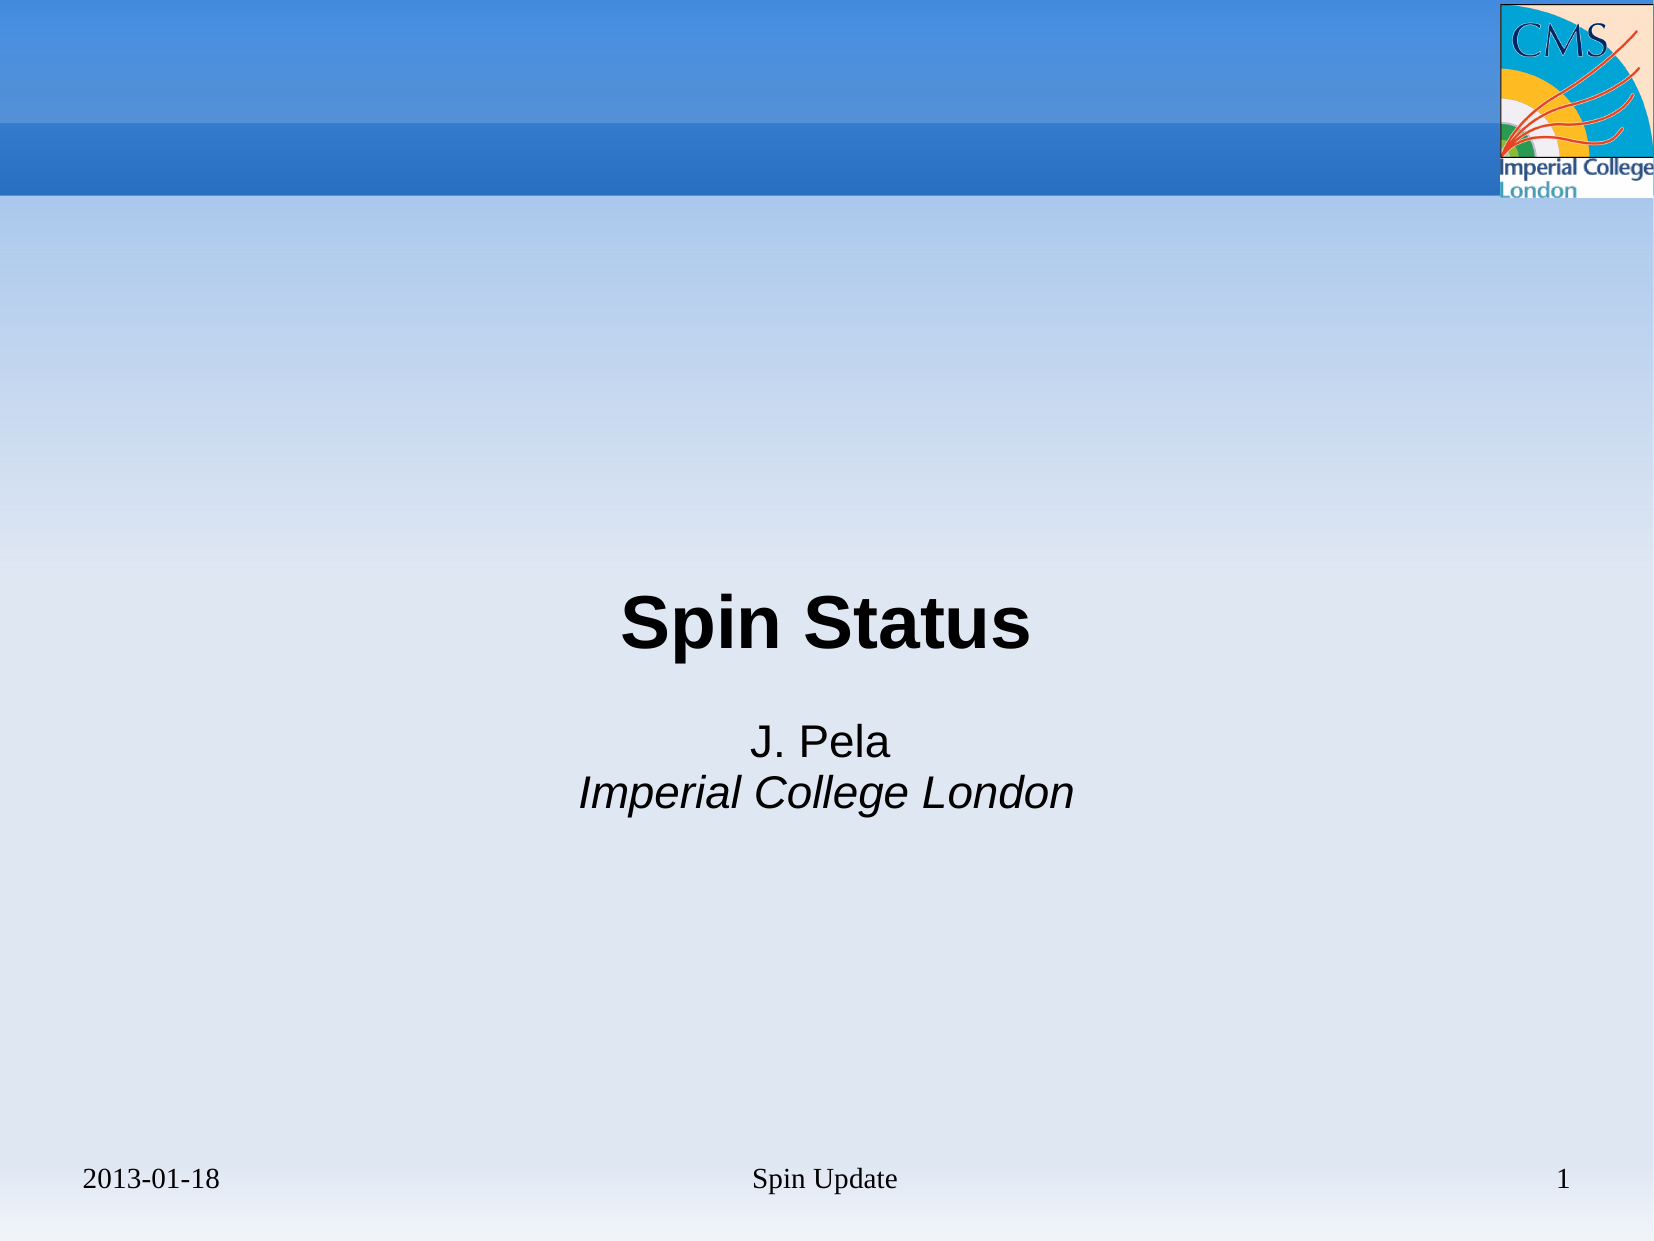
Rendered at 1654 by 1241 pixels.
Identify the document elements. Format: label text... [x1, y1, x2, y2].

picture [0, 0, 1654, 1241]
subtitle Spin Status J. Pela Imperial College London [82, 290, 1571, 1109]
